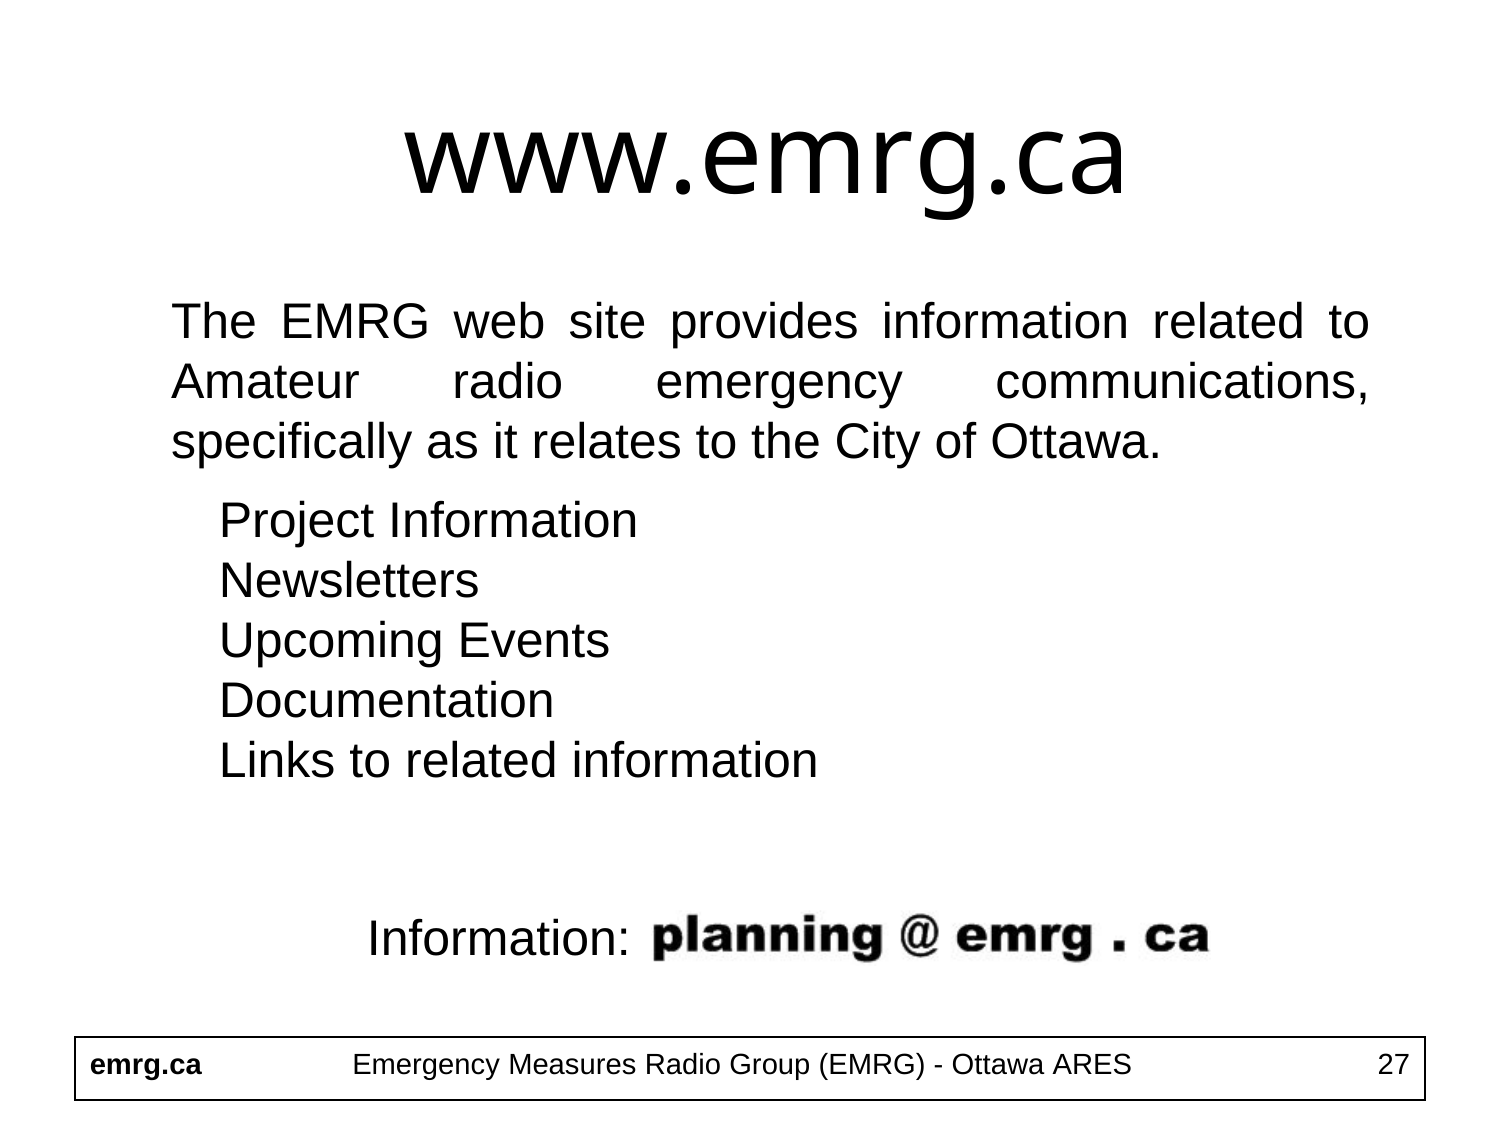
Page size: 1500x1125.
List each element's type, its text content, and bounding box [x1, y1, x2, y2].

text_box <number> [1246, 1037, 1426, 1103]
text_box www.emrg.ca [389, 73, 1147, 225]
text_box Information: [235, 898, 777, 974]
picture [651, 898, 1211, 966]
text_box Emergency Measures Radio Group (EMRG) - Ottawa ARES [247, 1037, 1238, 1103]
text_box The EMRG web site provides information related to Amateur radio emergency communications, specifically as it relates to the City of Ottawa. Project Information Newsletters Upcoming Events Documentation Links to related information [156, 281, 1386, 796]
